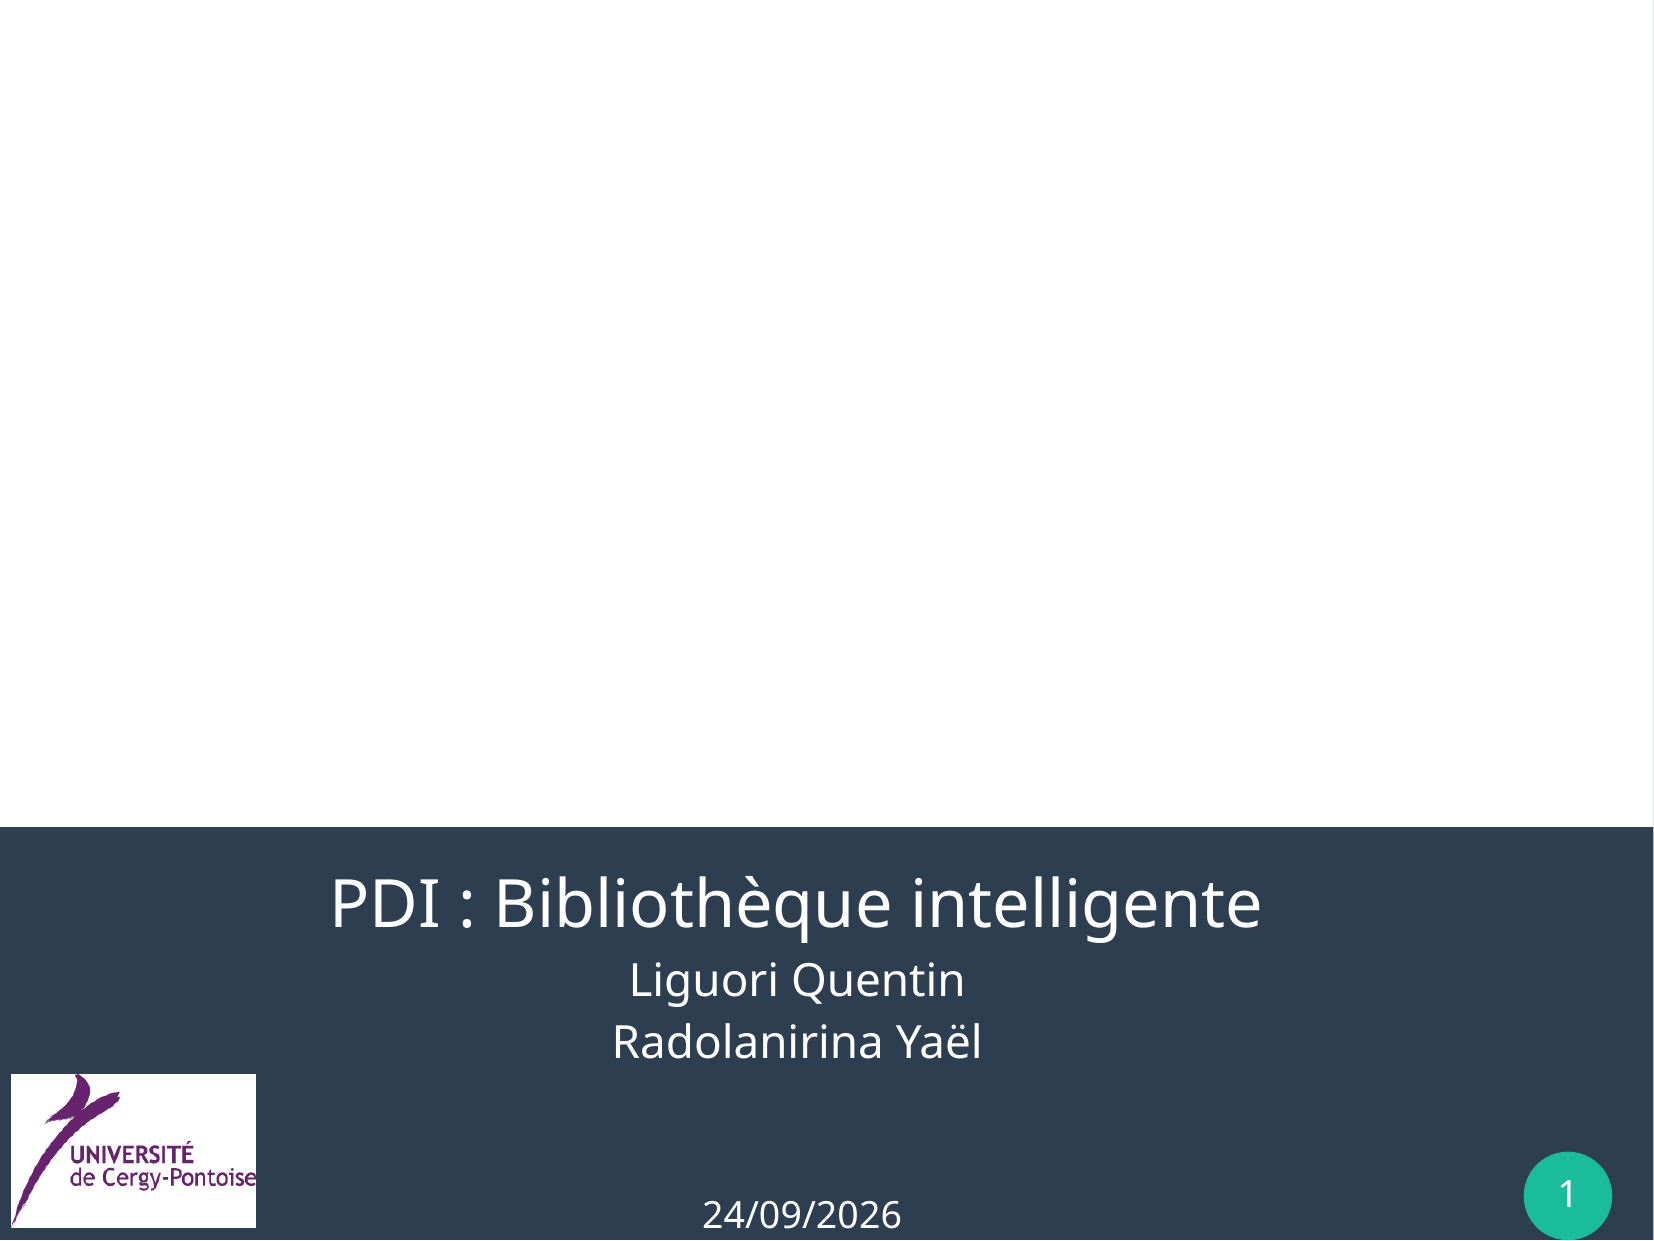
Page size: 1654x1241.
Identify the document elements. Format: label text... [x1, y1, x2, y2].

picture [11, 1074, 188, 1228]
list PDI : Bibliothèque intelligente Liguori Quentin Radolanirina Yaël [188, 856, 1406, 1241]
